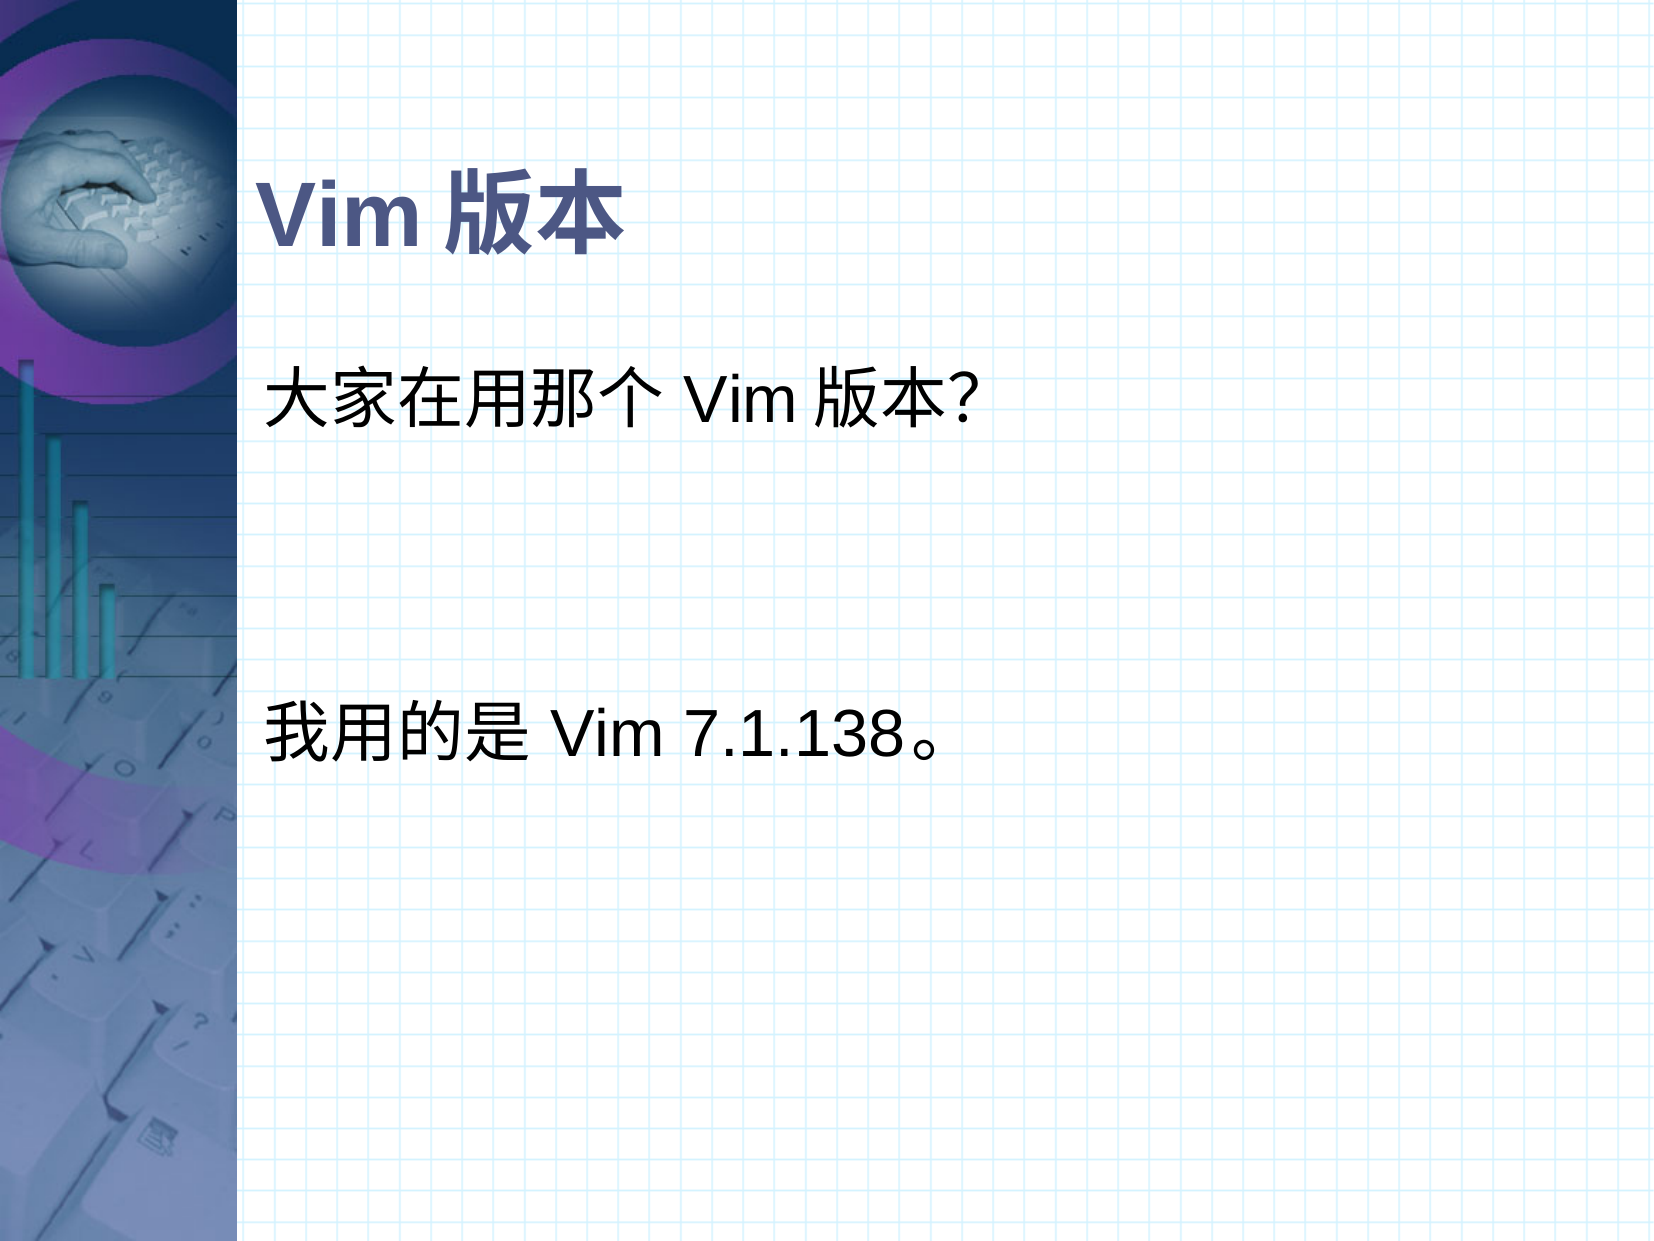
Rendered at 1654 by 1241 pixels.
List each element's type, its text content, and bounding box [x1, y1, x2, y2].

list 大家在用那个Vim版本？ 我用的是Vim 7.1.138 。 [254, 344, 1640, 1112]
picture [0, 0, 1654, 1241]
title Vim版本 [254, 110, 1640, 303]
